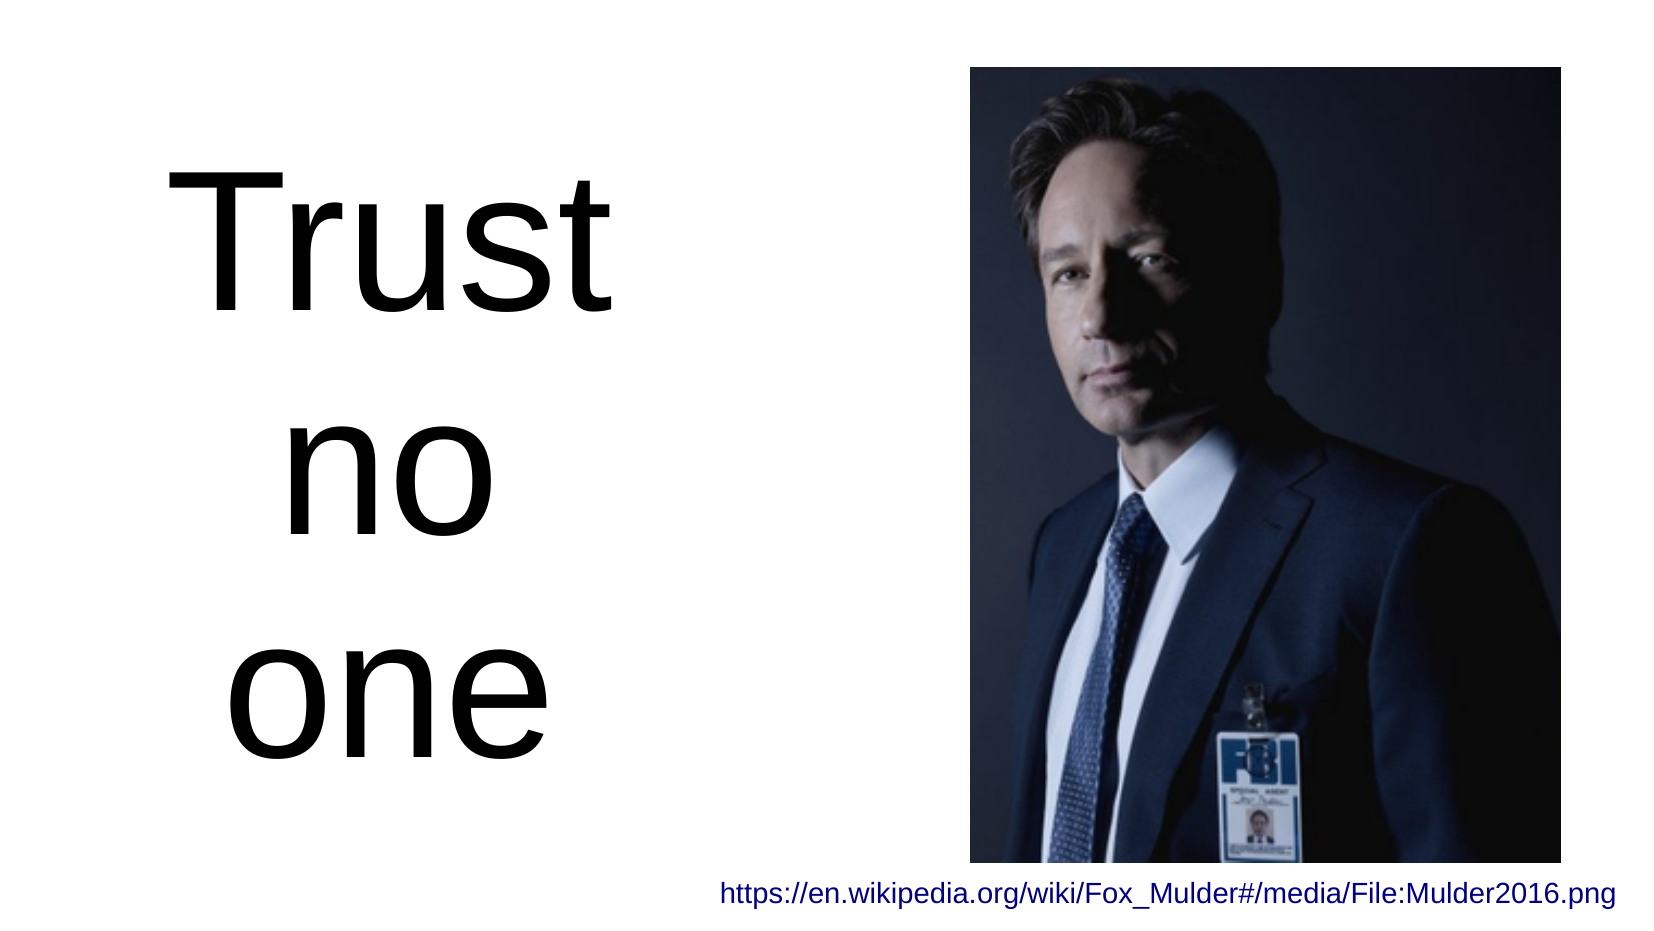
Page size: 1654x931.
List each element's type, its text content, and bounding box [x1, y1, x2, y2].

text_box https://en.wikipedia.org/wiki/Fox_Mulder#/media/File:Mulder2016.png [705, 870, 1654, 927]
picture [970, 67, 1561, 864]
title Trust no one [73, 41, 706, 890]
